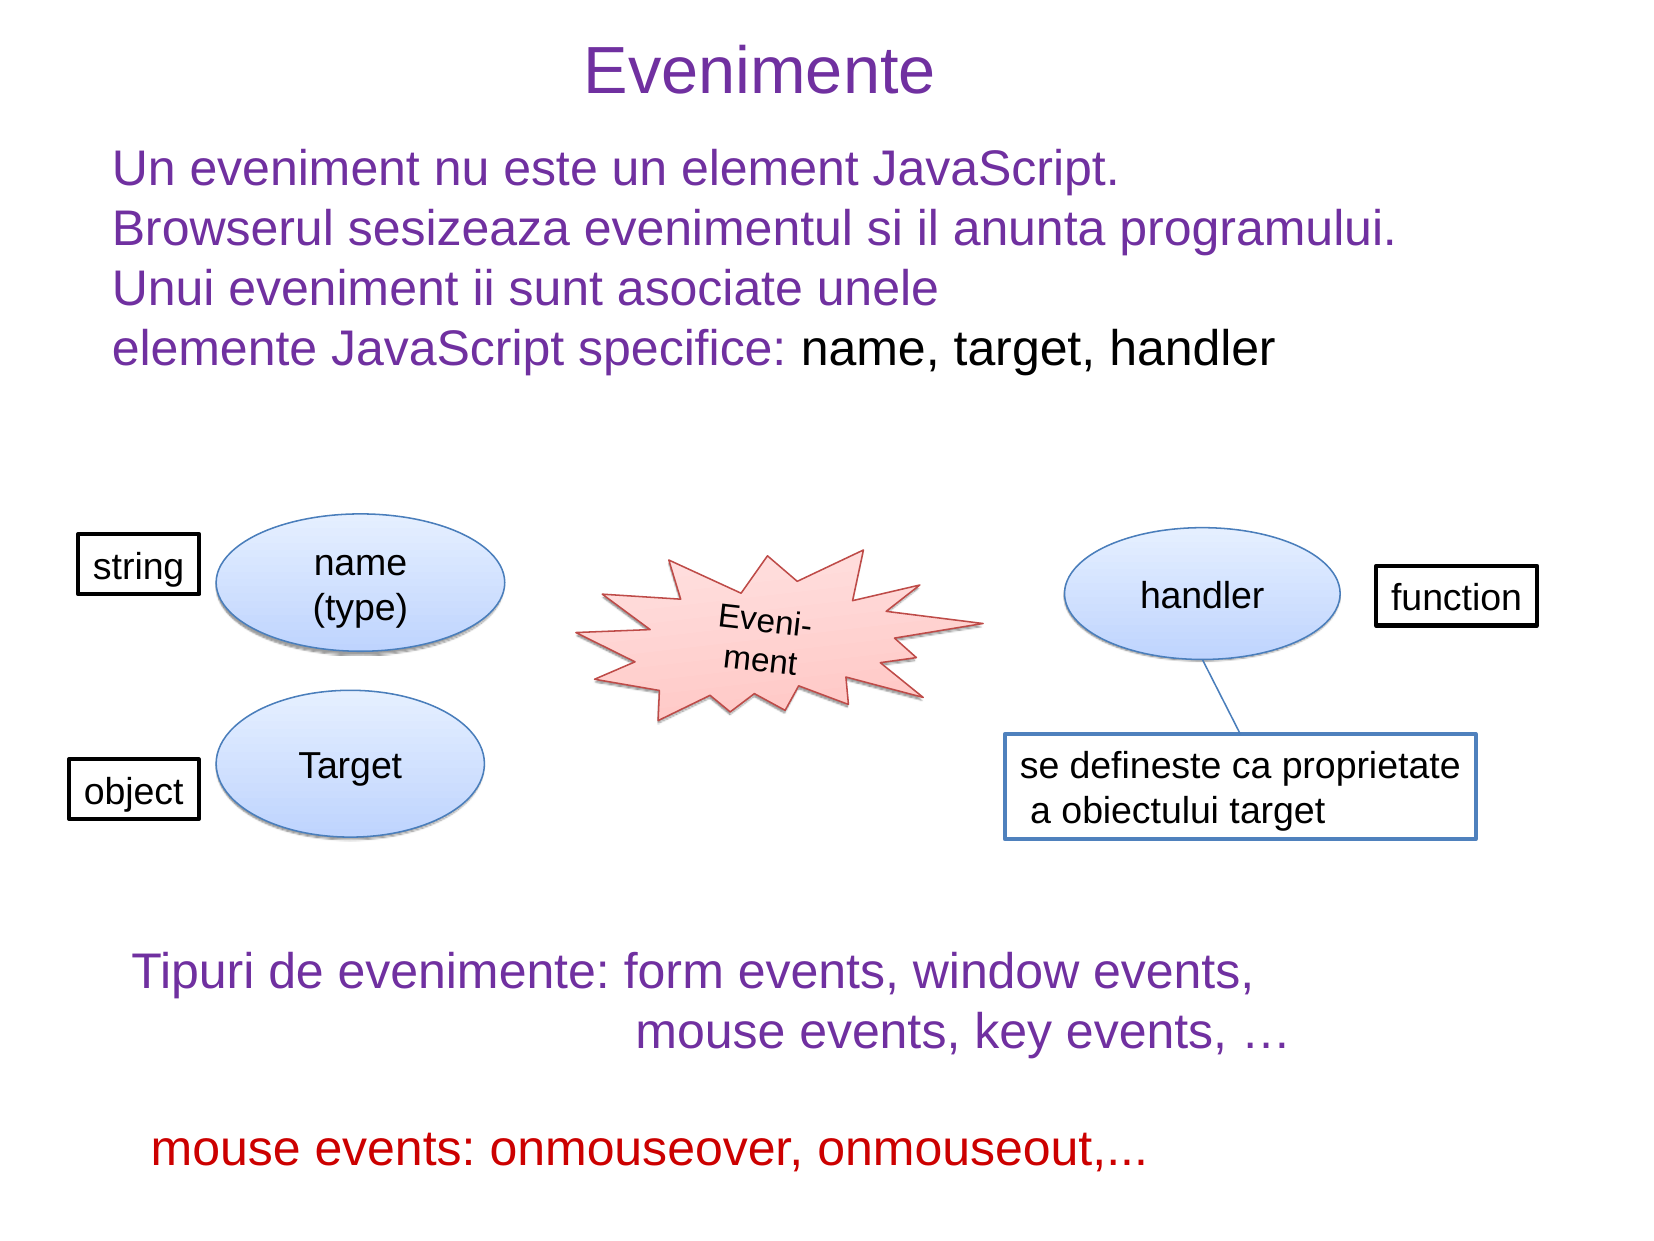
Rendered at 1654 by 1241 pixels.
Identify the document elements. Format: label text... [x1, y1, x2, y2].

text_box Evenimente [32, 19, 1553, 514]
text_box name (type) [216, 513, 505, 652]
text_box object [69, 759, 199, 820]
text_box se defineste ca proprietate a obiectului target [1004, 734, 1476, 839]
text_box Un eveniment nu este un element JavaScript. Browserul sesizeaza evenimentul si il anunta programului. Unui eveniment ii sunt asociate unele elemente JavaScript specifice: name, target, handler [97, 127, 1413, 428]
text_box Target [216, 690, 485, 838]
text_box string [78, 534, 200, 595]
text_box Tipuri de evenimente: form events, window events, mouse events, key events, … [116, 930, 1307, 1066]
text_box handler [1064, 527, 1341, 660]
text_box Eveni-ment [575, 549, 984, 721]
text_box function [1376, 565, 1537, 626]
text_box mouse events: onmouseover, onmouseout,... [135, 1112, 1559, 1184]
